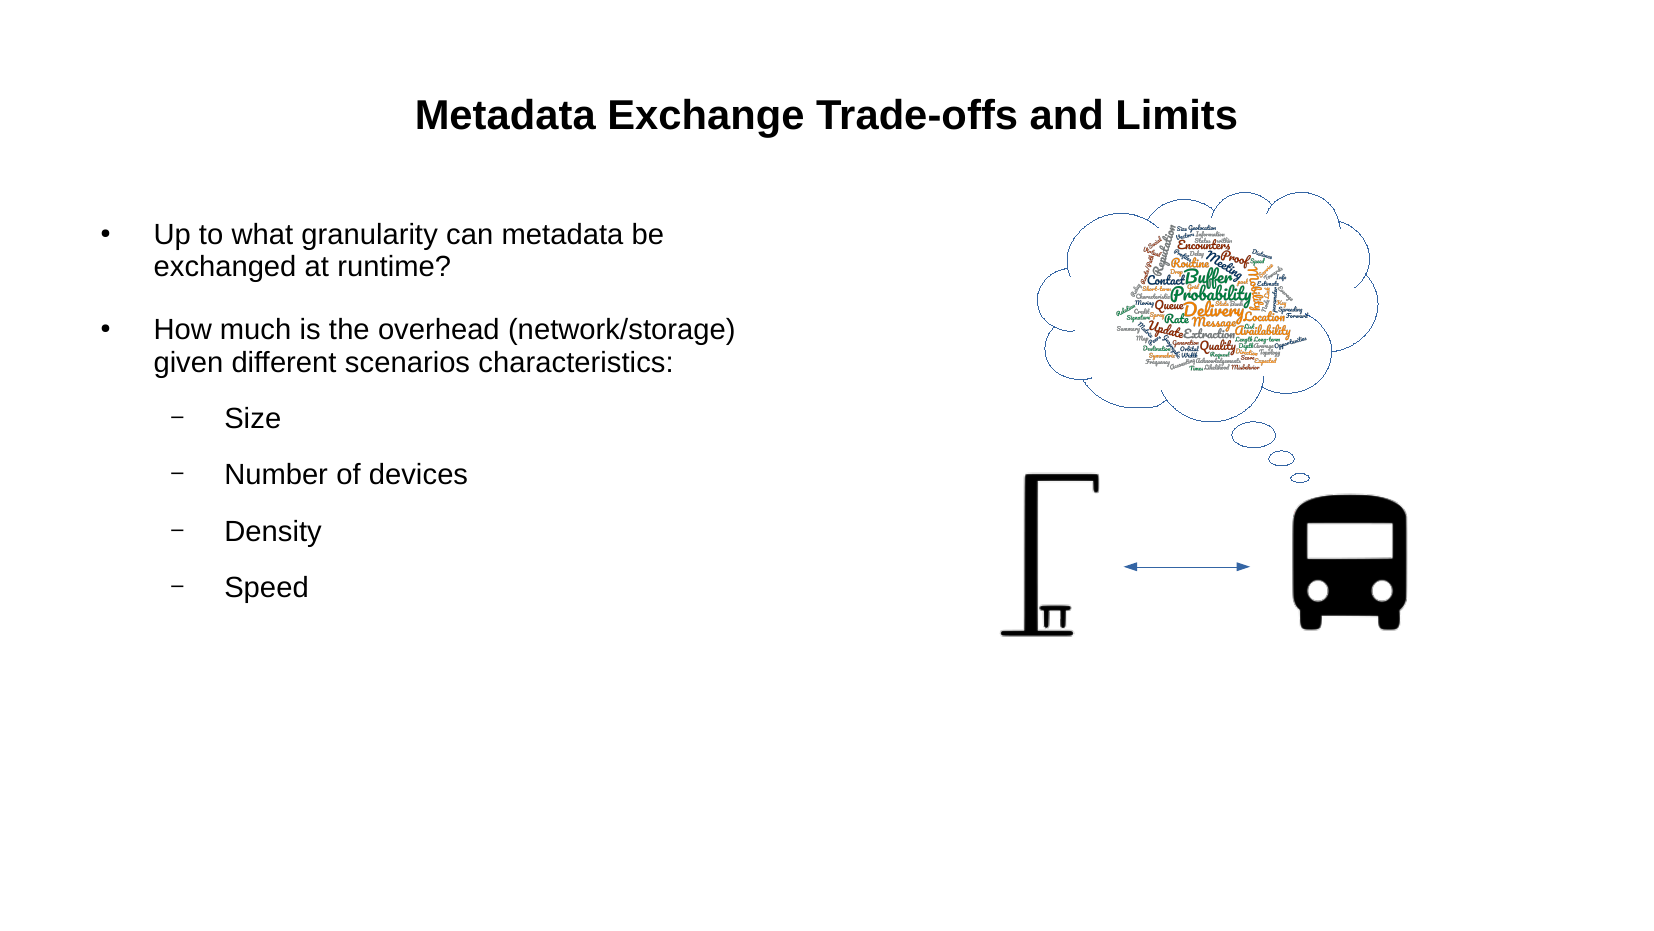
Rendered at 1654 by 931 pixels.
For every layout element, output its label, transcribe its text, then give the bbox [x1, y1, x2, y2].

picture [1289, 485, 1410, 639]
text_box [1348, 224, 1379, 348]
text_box [1290, 473, 1310, 483]
text_box [1231, 421, 1276, 448]
list Up to what granularity can metadata be exchanged at runtime? How much is the overhead (network/storage) given different scenarios characteristics: Size Number of devices Density Speed [82, 217, 809, 758]
text_box [1107, 398, 1257, 422]
title Metadata Exchange Trade-offs and Limits [82, 37, 1571, 193]
picture [996, 192, 1348, 654]
text_box [1037, 238, 1074, 379]
text_box [1268, 450, 1295, 466]
